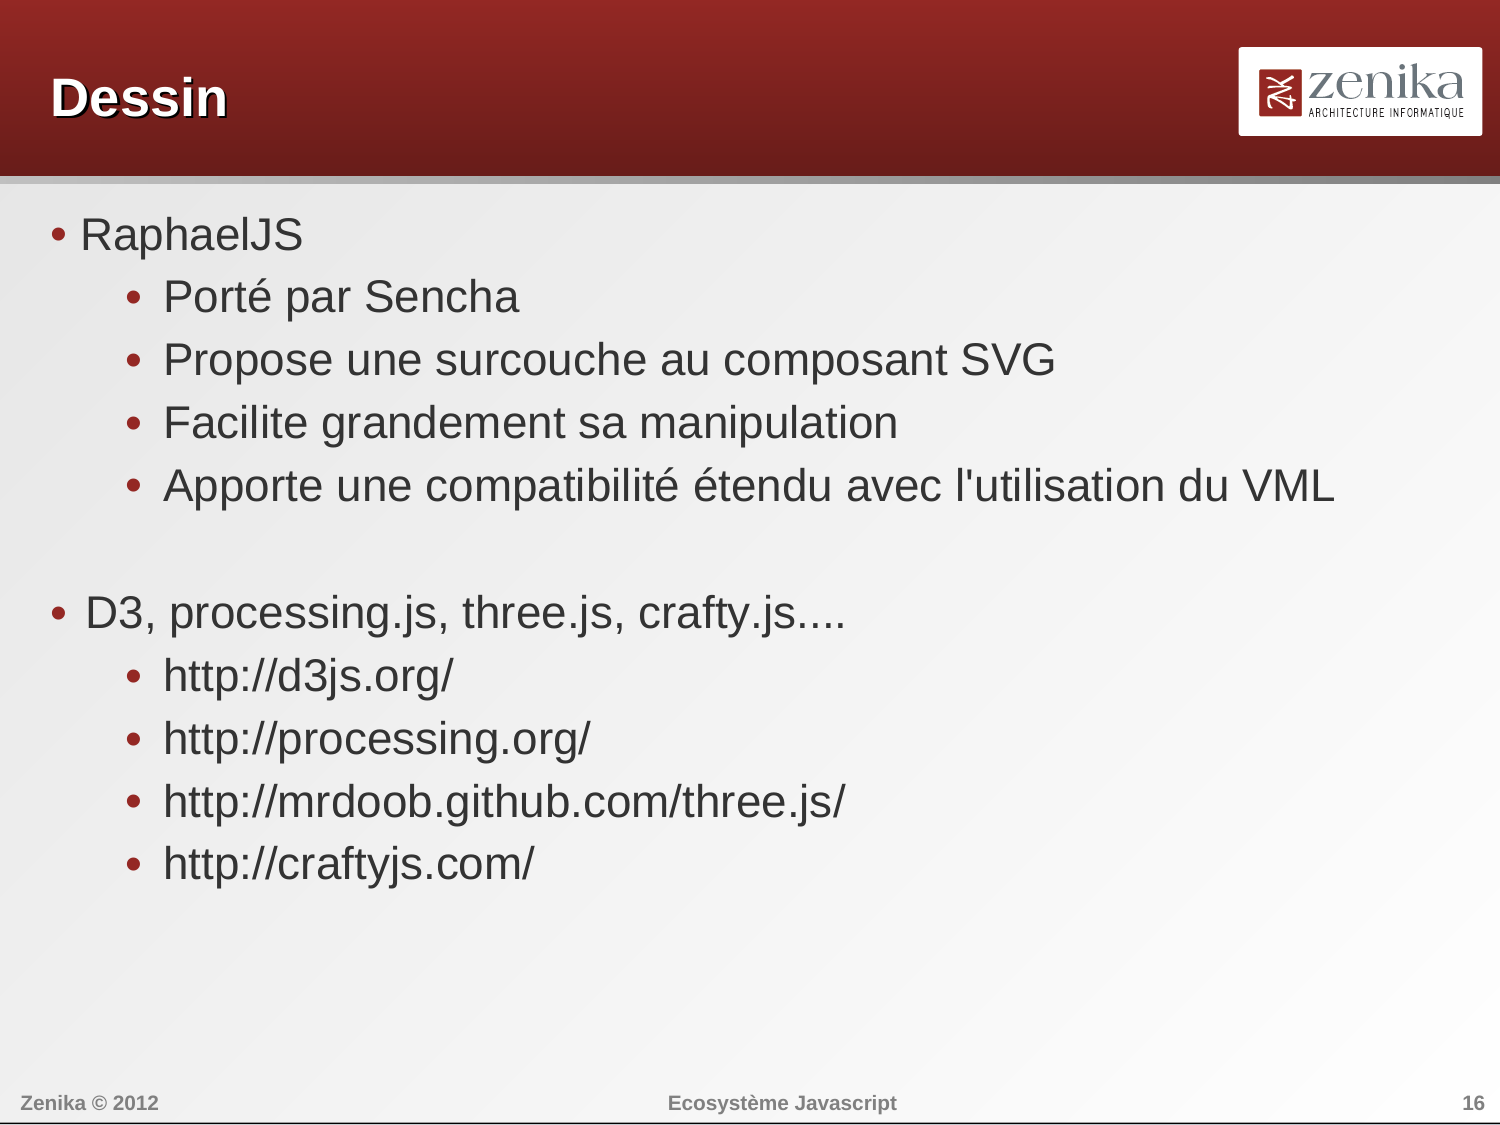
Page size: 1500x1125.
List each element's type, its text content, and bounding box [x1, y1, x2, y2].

title Dessin [50, 3, 1206, 192]
list RaphaelJS Porté par Sencha Propose une surcouche au composant SVG Facilite grandement sa manipulation Apporte une compatibilité étendu avec l'utilisation du VML D3, processing.js, three.js, crafty.js.... http://d3js.org/ http://processing.org/ http://mrdoob.github.com/three.js/ http://craftyjs.com/ [50, 208, 1435, 955]
picture [1257, 58, 1464, 125]
